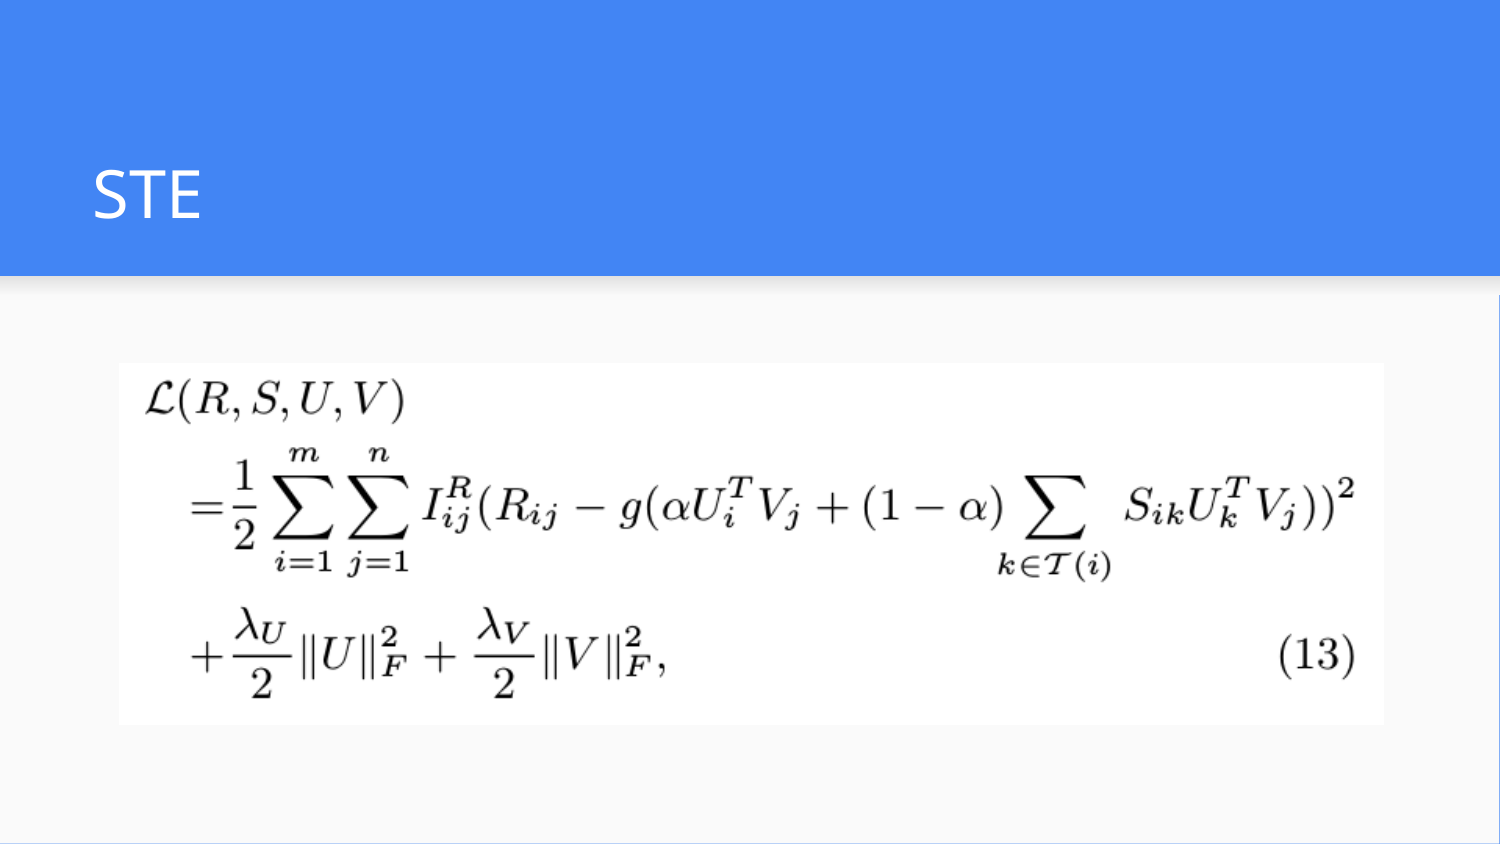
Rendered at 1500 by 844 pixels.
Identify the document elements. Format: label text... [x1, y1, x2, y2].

picture [119, 363, 1384, 725]
title STE [77, 121, 1427, 248]
